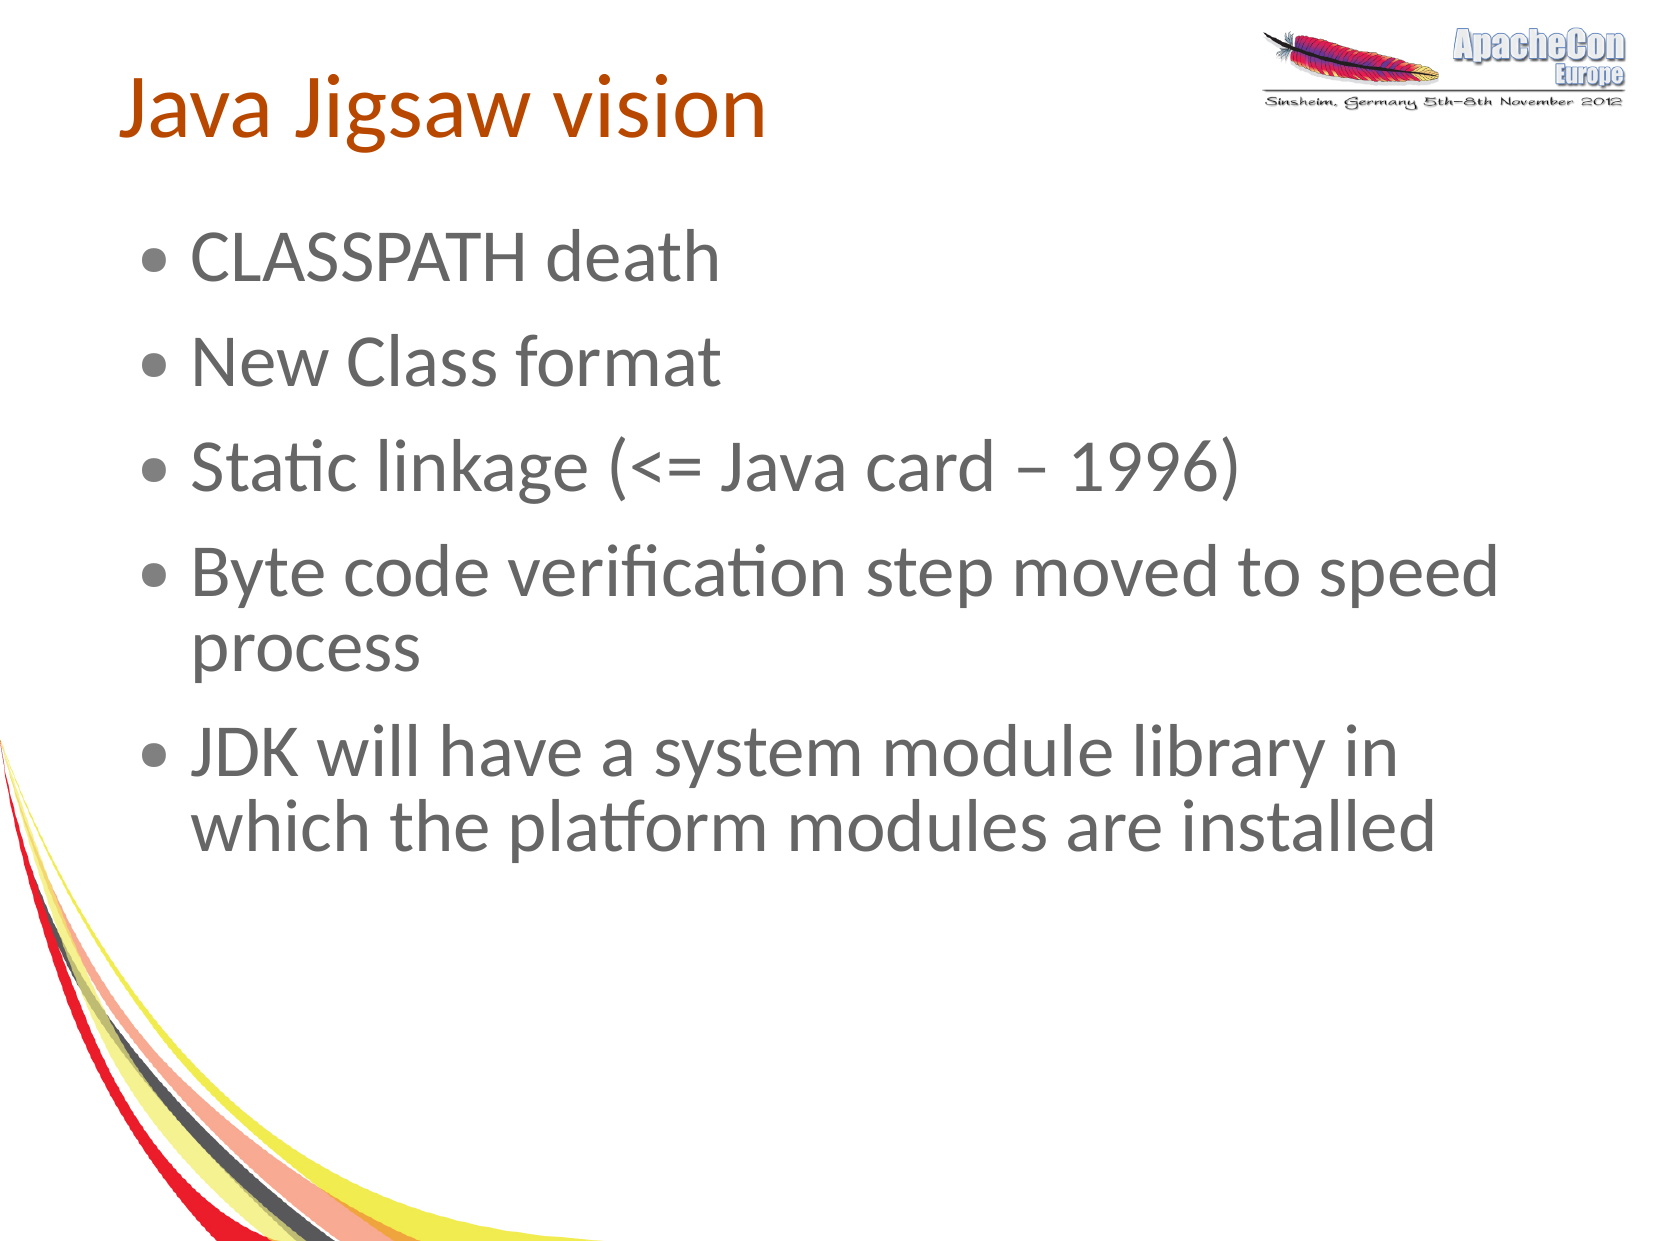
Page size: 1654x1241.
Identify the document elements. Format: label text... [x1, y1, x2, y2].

list CLASSPATH death New Class format Static linkage (<= Java card – 1996) Byte code verification step moved to speed process JDK will have a system module library in which the platform modules are installed [120, 225, 1576, 1126]
title Java Jigsaw vision [59, 59, 1418, 171]
picture [0, 0, 1654, 1241]
